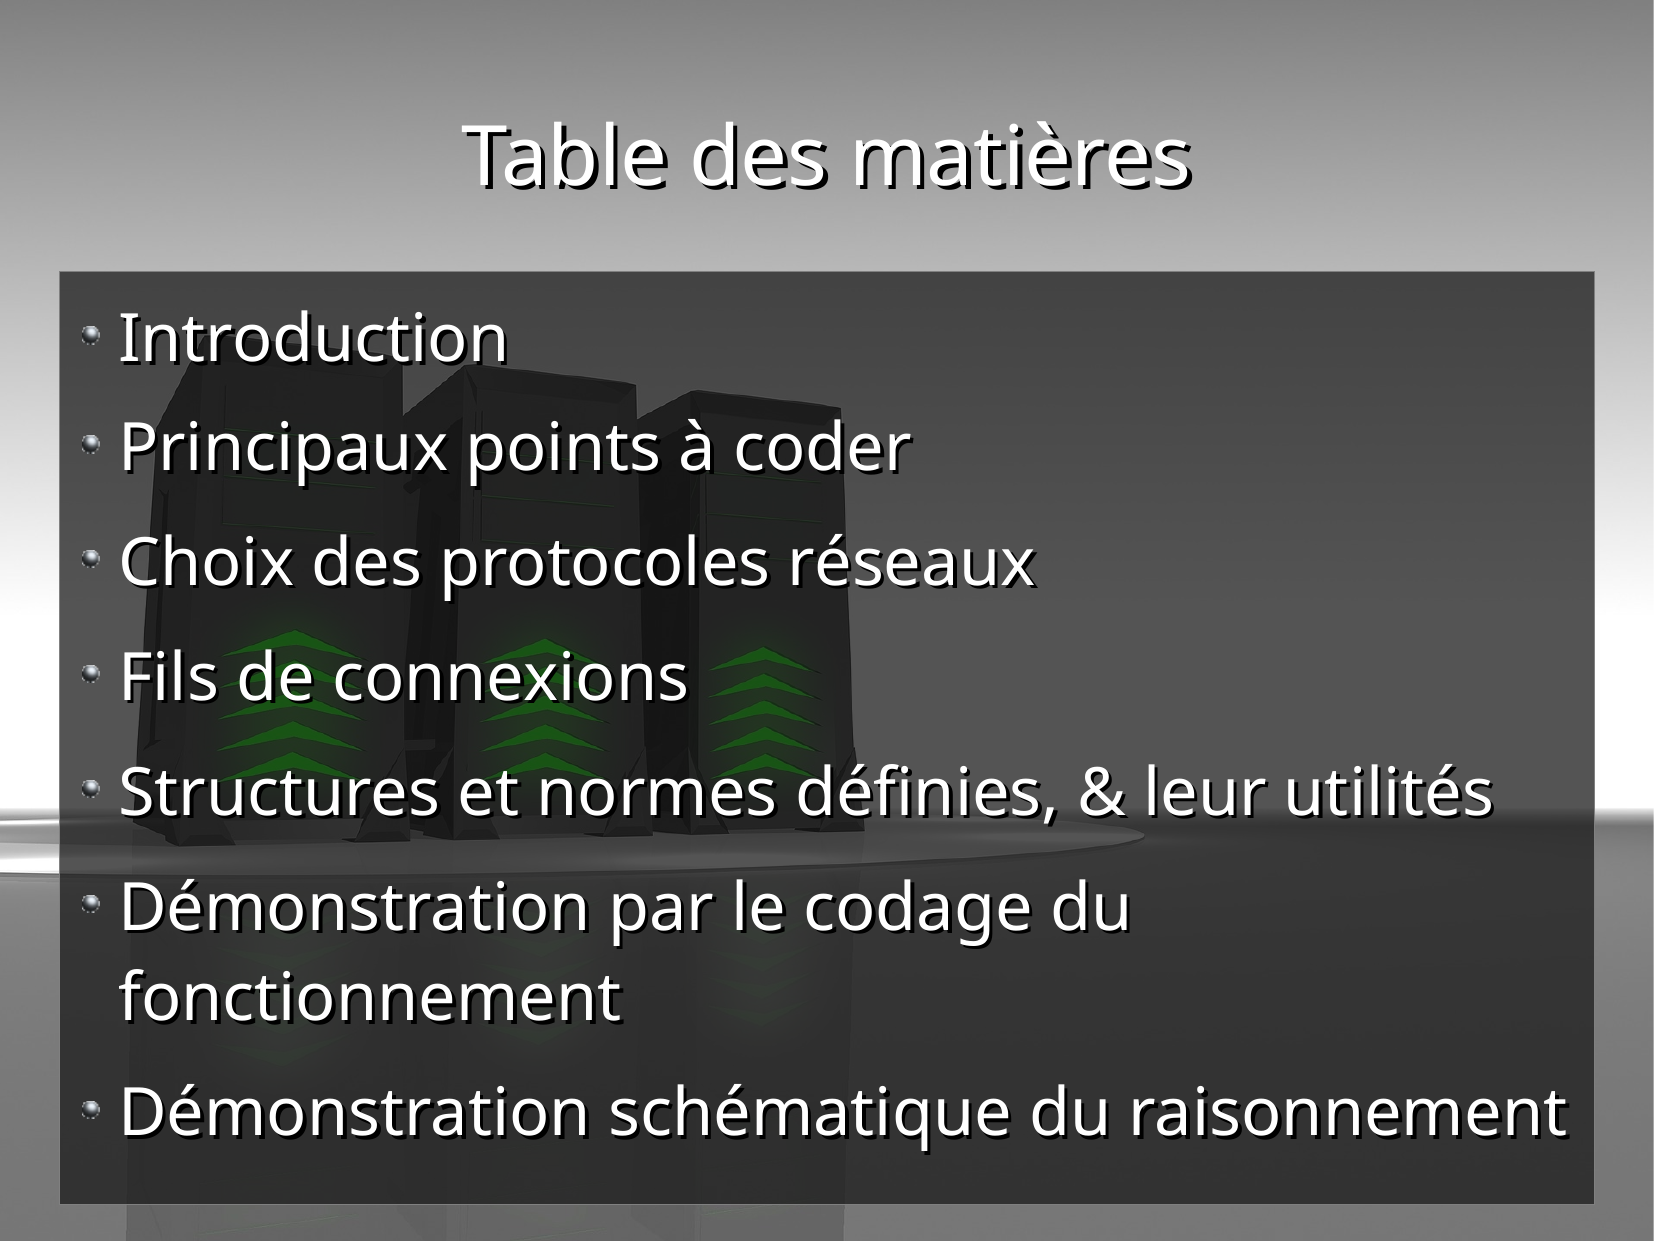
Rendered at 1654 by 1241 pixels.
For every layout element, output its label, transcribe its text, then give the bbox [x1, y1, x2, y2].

subtitle Introduction Principaux points à coder Choix des protocoles réseaux Fils de connexions Structures et normes définies, & leur utilités Démonstration par le codage du fonctionnement Démonstration schématique du raisonnement [82, 290, 1571, 1109]
picture [0, 0, 1654, 1241]
text_box [59, 271, 1595, 1205]
title Table des matières [82, 49, 1571, 257]
